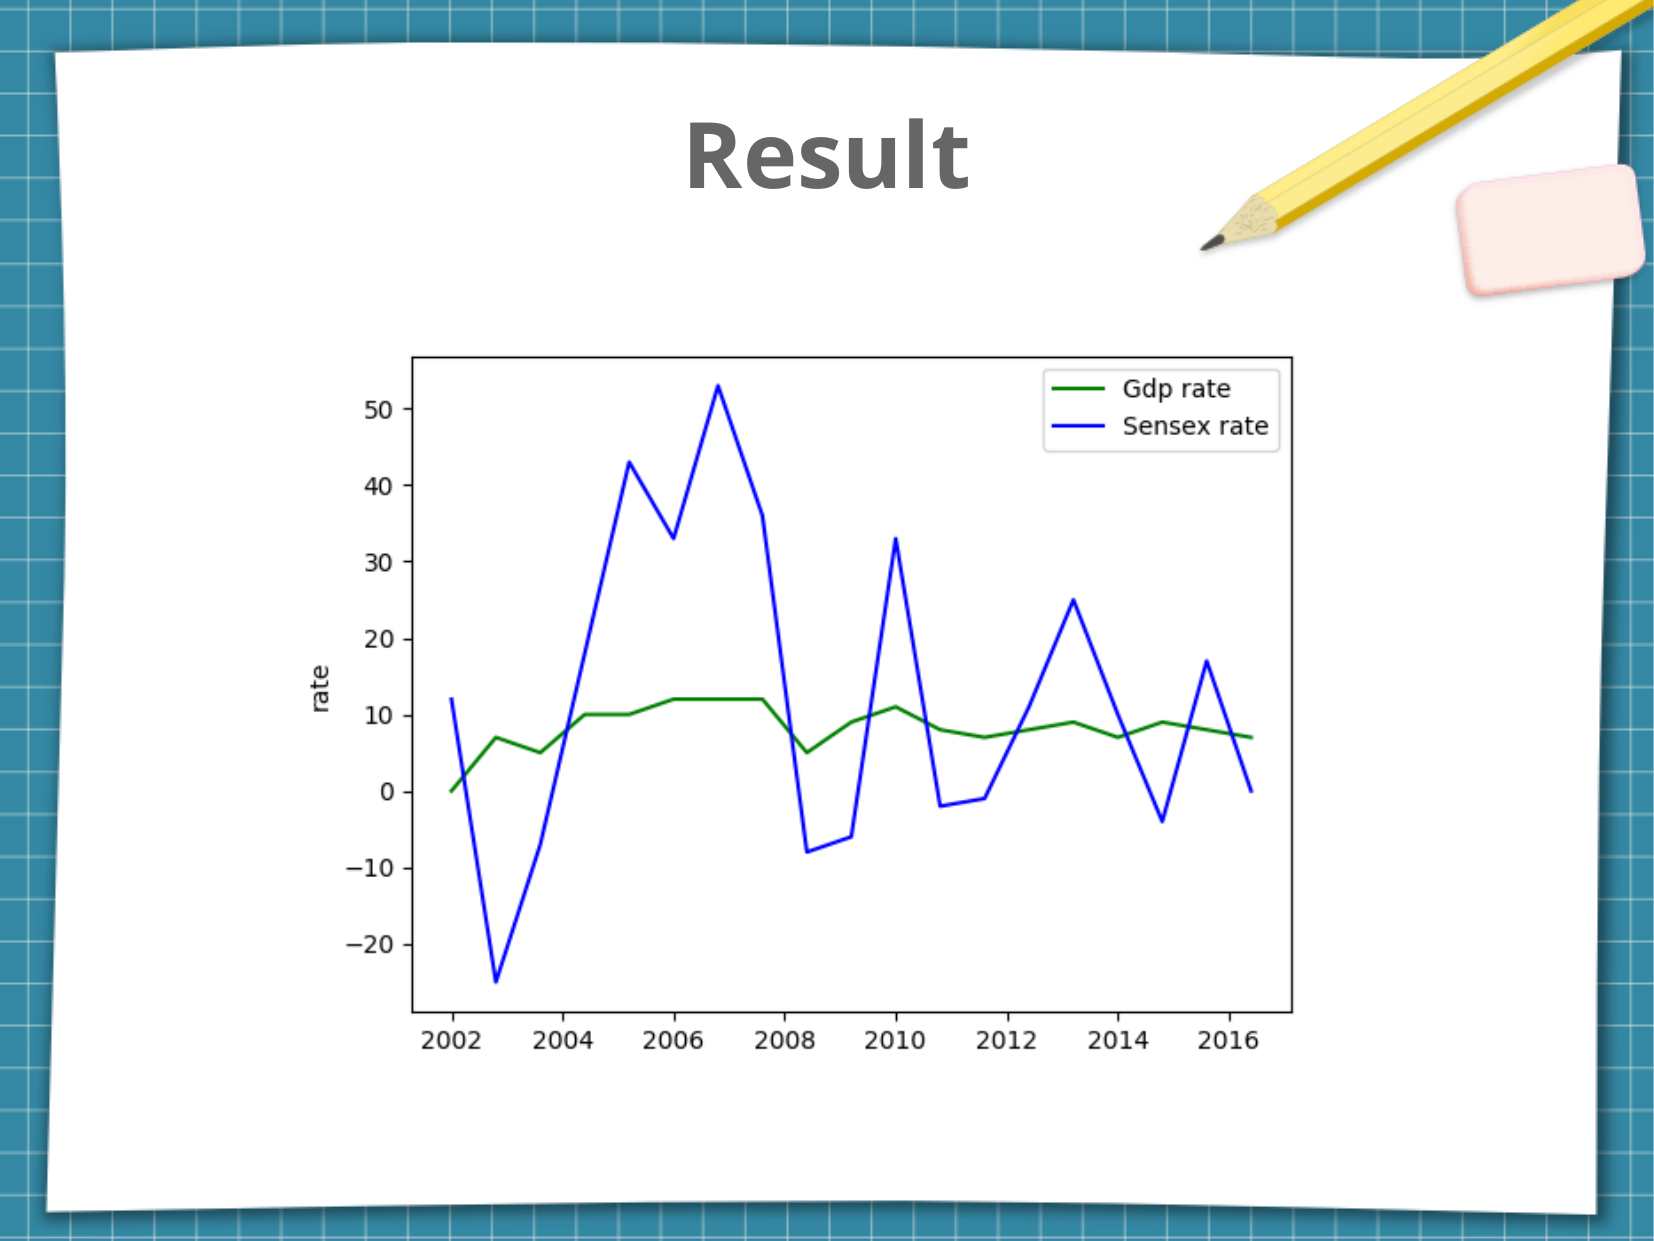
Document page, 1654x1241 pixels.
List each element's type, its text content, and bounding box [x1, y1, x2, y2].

title Result [82, 49, 1571, 257]
picture [0, 0, 1654, 1241]
